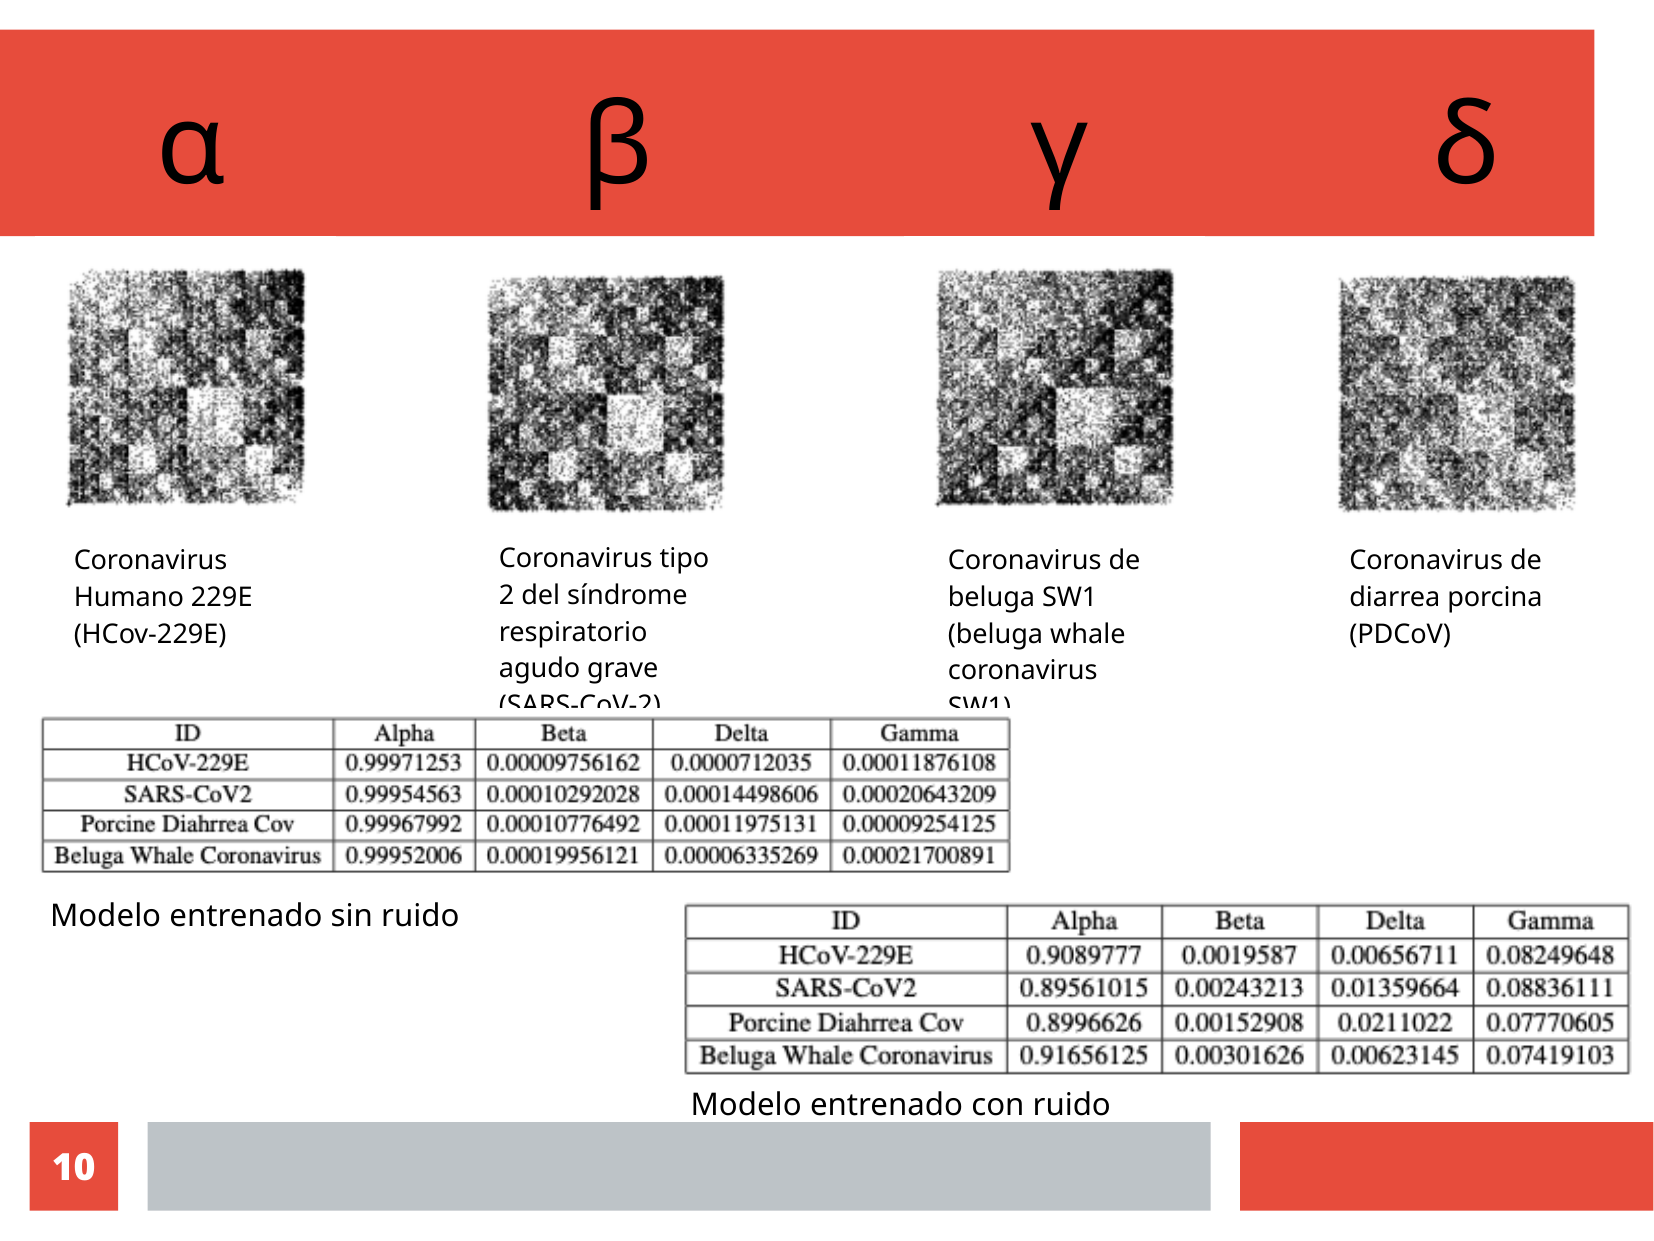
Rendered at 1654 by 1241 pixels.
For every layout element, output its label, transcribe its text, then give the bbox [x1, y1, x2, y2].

text_box Coronavirus Humano 229E (HCov-229E) [59, 533, 308, 650]
text_box Coronavirus de beluga SW1 (beluga whale coronavirus SW1) [933, 533, 1182, 684]
picture [35, 236, 336, 537]
picture [1306, 243, 1607, 544]
text_box Coronavirus tipo 2 del síndrome respiratorio agudo grave (SARS-CoV-2) [484, 531, 733, 682]
text_box Modelo entrenado con ruido [675, 1074, 1193, 1169]
text_box β [566, 56, 650, 213]
text_box Coronavirus de diarrea porcina (PDCoV) [1334, 533, 1583, 650]
picture [675, 891, 1642, 1087]
picture [35, 708, 1024, 886]
picture [455, 243, 756, 544]
text_box δ [1417, 56, 1501, 213]
text_box γ [1015, 56, 1099, 213]
text_box α [141, 56, 225, 213]
picture [904, 236, 1205, 537]
text_box Modelo entrenado sin ruido [35, 885, 485, 940]
